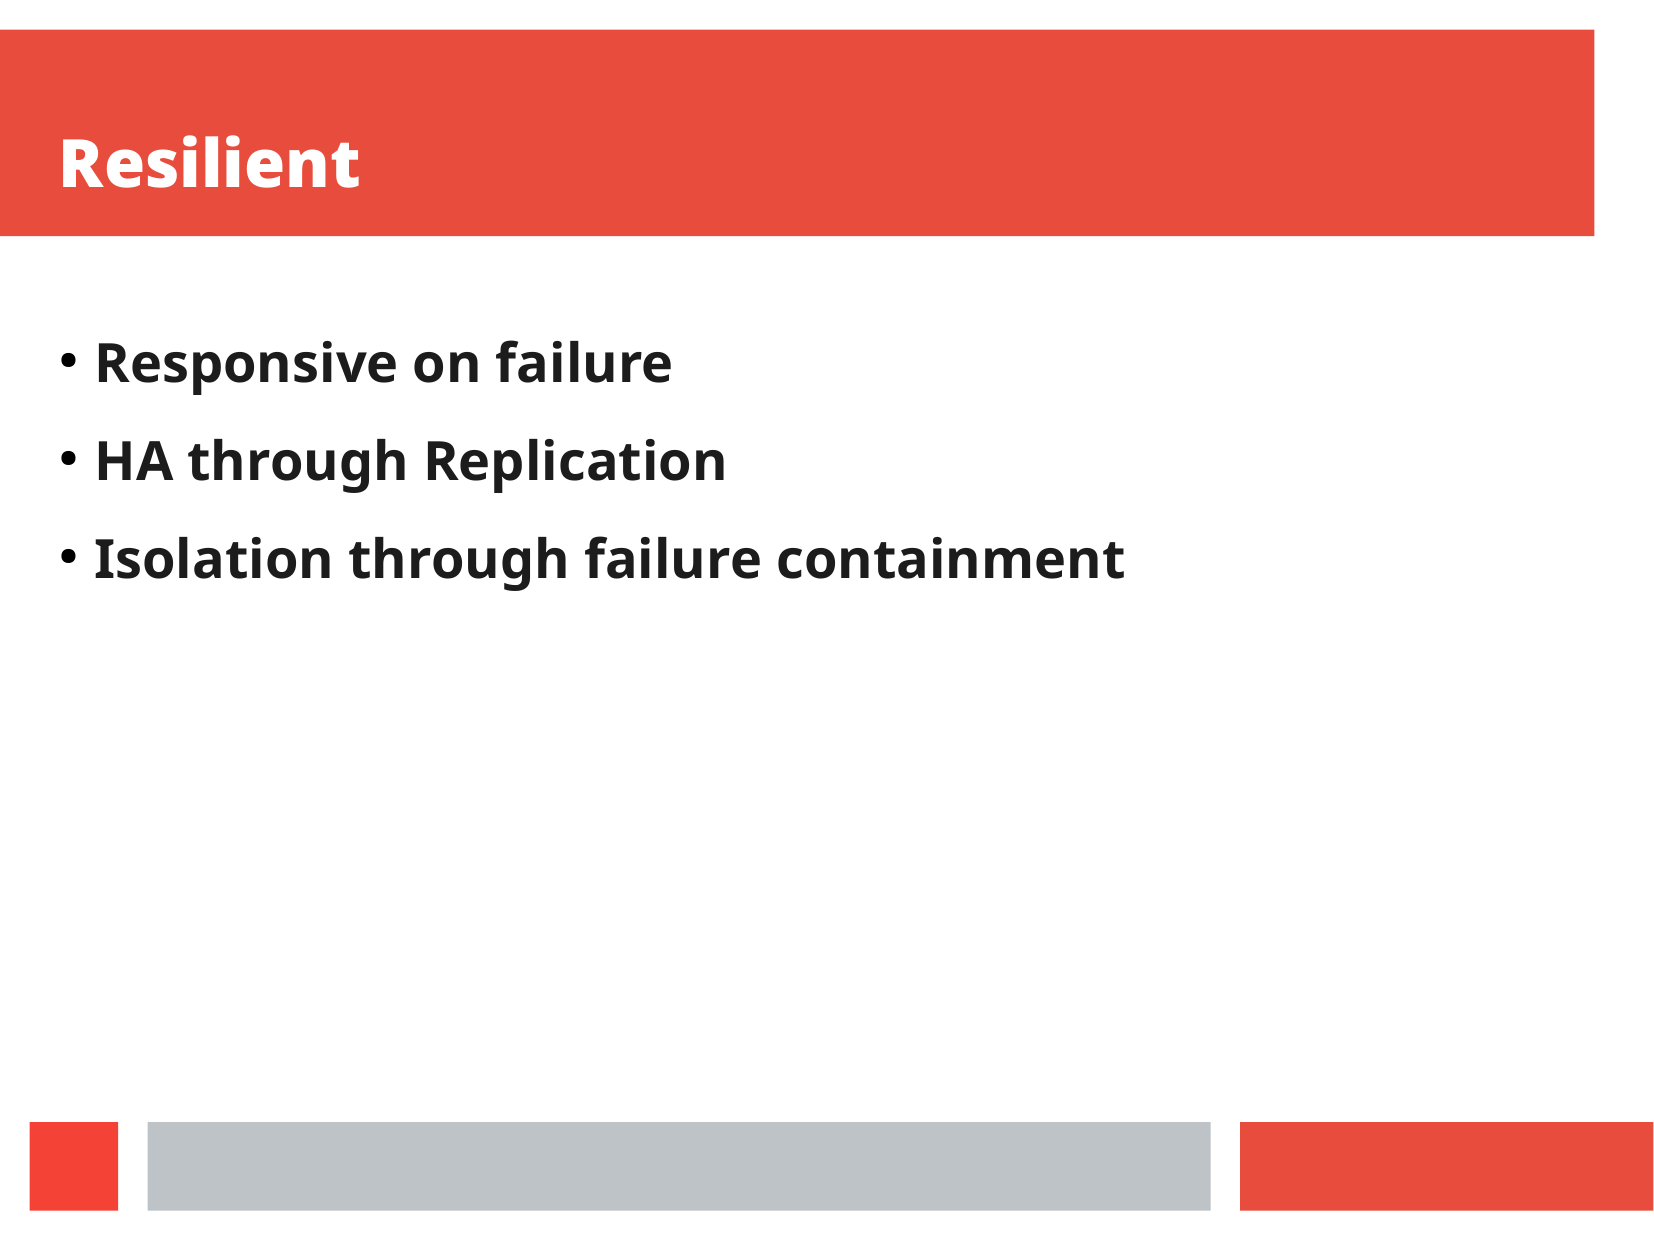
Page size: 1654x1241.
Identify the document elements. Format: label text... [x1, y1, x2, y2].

list Responsive on failure HA through Replication Isolation through failure containment [59, 324, 1565, 1093]
title Resilient [59, 59, 1595, 207]
